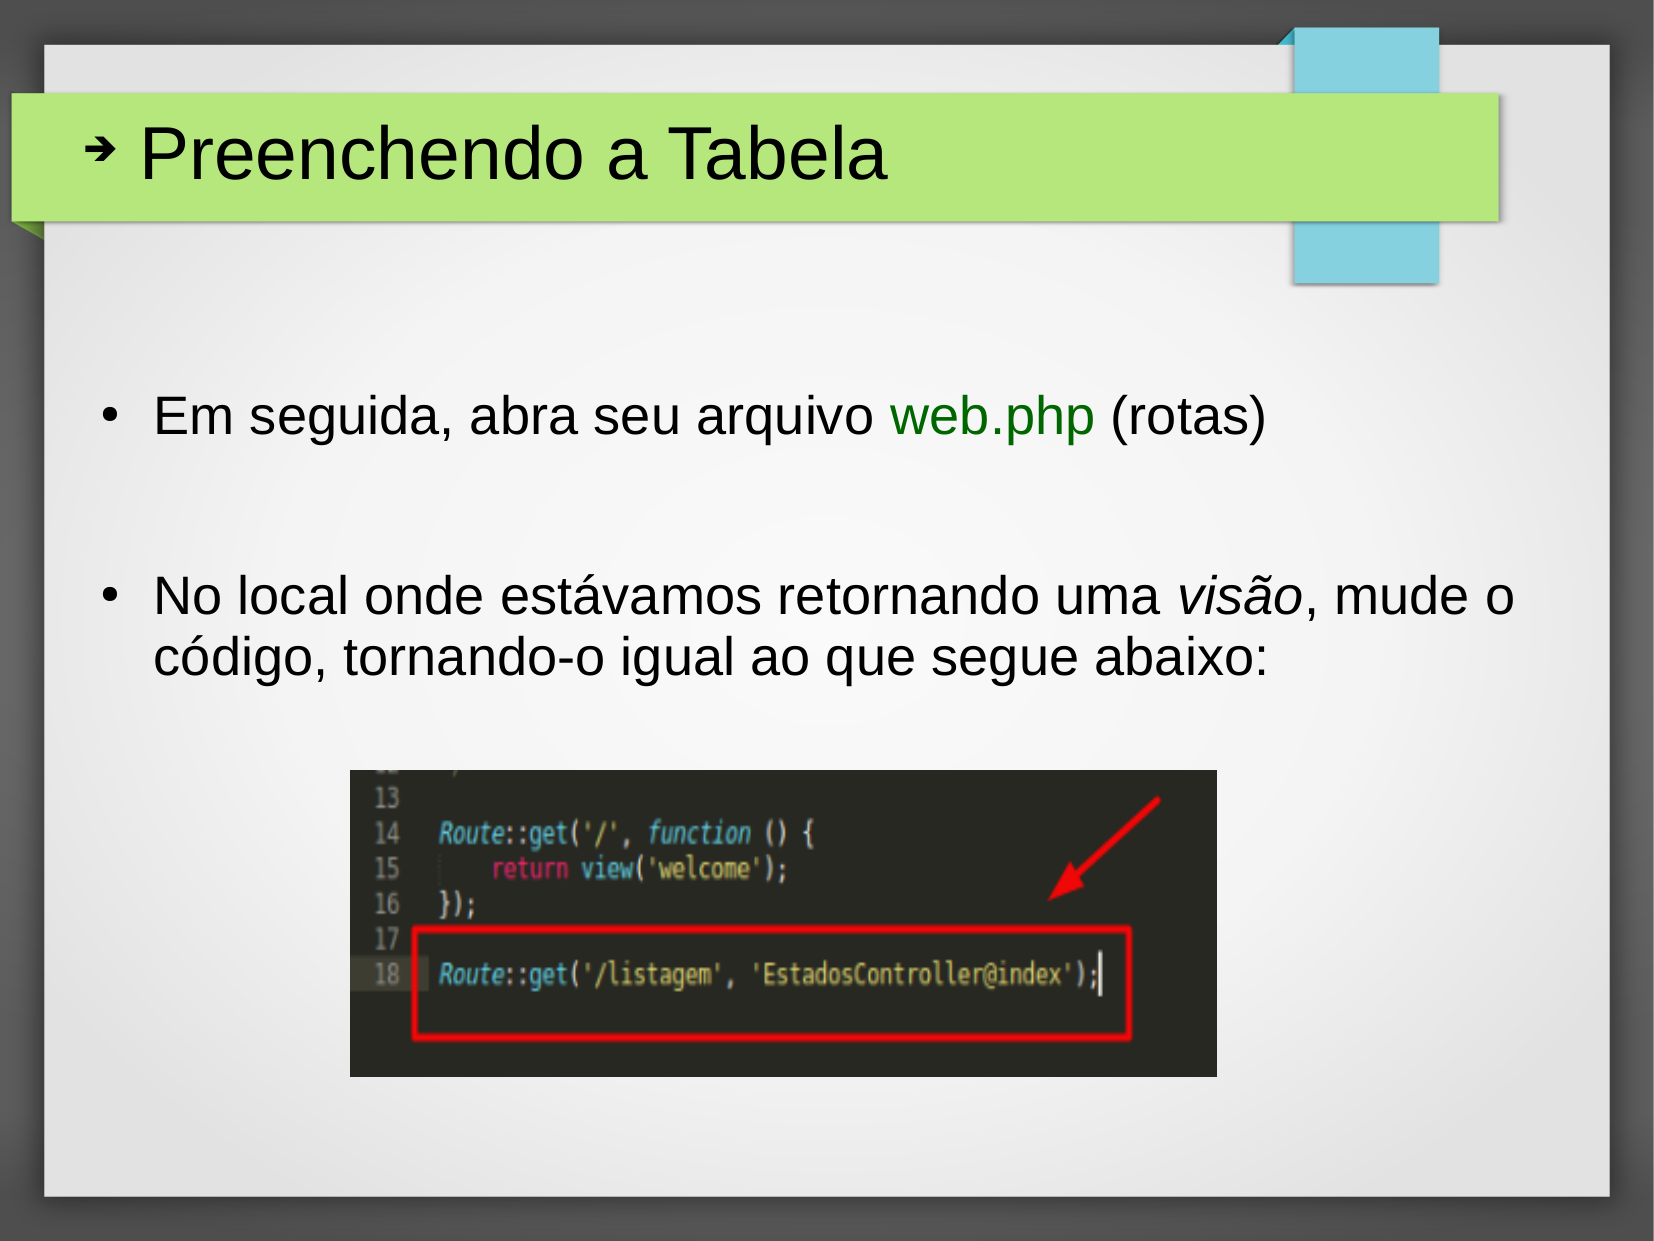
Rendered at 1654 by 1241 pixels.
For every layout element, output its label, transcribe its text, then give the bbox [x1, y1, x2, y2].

title Preenchendo a Tabela [82, 94, 1264, 213]
list Em seguida, abra seu arquivo web.php (rotas) No local onde estávamos retornando uma visão, mude o código, tornando-o igual ao que segue abaixo: [82, 295, 1571, 1015]
picture [0, 0, 1654, 1241]
